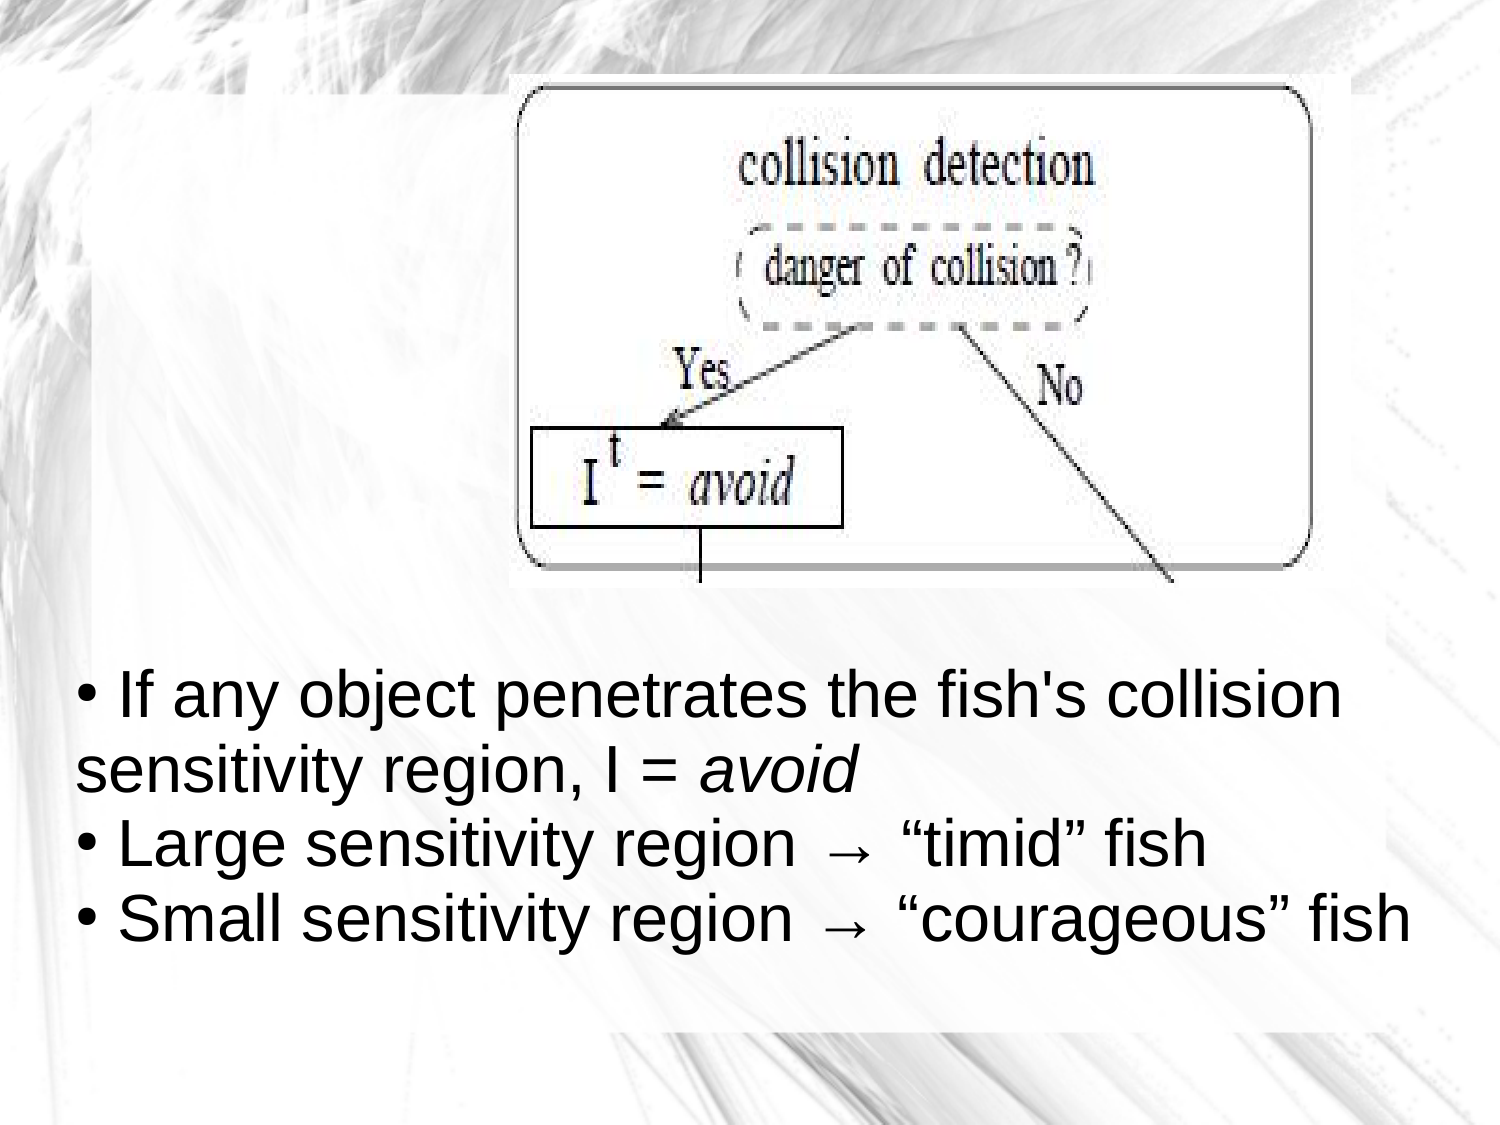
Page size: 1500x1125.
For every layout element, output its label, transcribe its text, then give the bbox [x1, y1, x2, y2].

picture [0, 0, 1500, 1125]
subtitle If any object penetrates the fish's collision sensitivity region, I = avoid Large sensitivity region → “timid” fish Small sensitivity region → “courageous” fish [75, 562, 1426, 1051]
